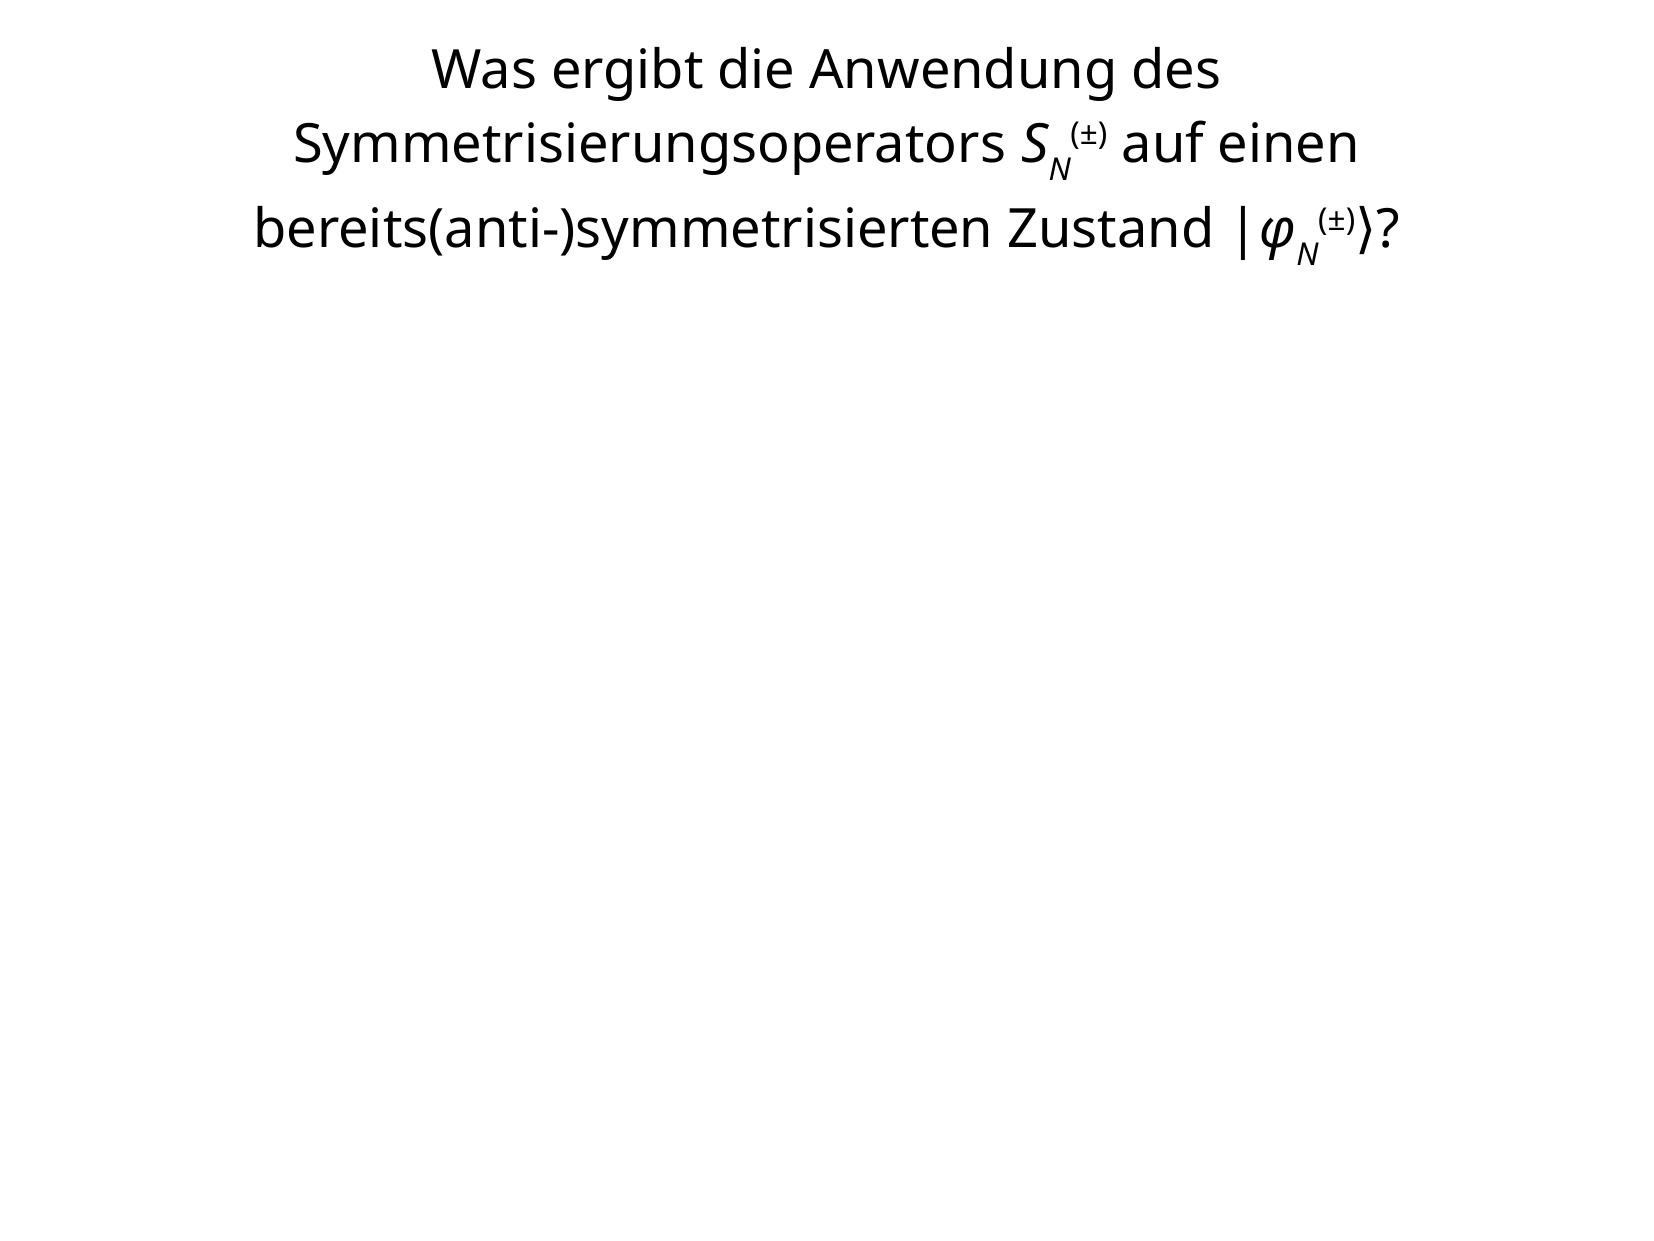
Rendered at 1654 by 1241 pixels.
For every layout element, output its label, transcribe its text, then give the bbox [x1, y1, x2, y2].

title Was ergibt die Anwendung des Symmetrisierungsoperators SN(±) auf einen bereits(anti-)symmetrisierten Zustand |φN(±)⟩? [82, 49, 1571, 257]
